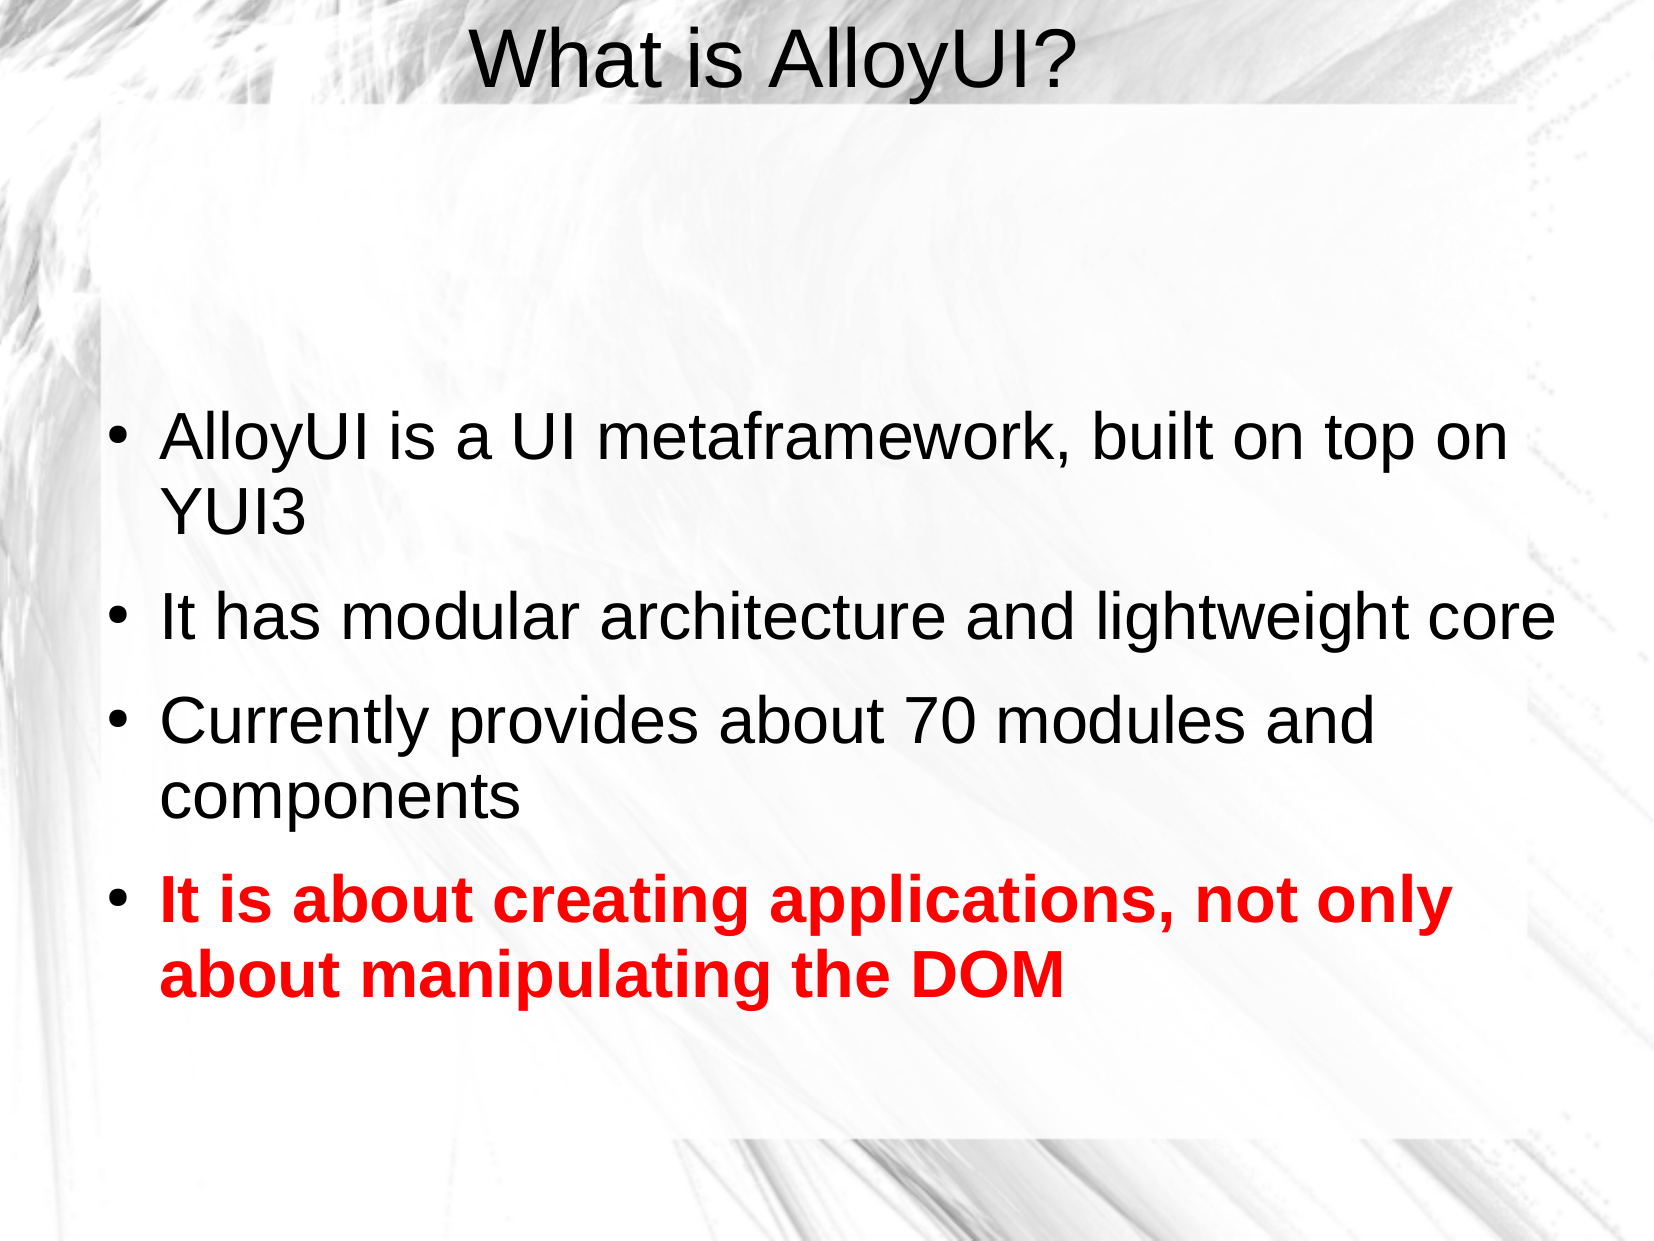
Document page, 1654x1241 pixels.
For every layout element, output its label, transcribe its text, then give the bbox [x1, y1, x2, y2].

picture [0, 0, 1654, 1241]
title What is AlloyUI? [29, 0, 1518, 119]
list AlloyUI is a UI metaframework, built on top on YUI3 It has modular architecture and lightweight core Currently provides about 70 modules and components It is about creating applications, not only about manipulating the DOM [88, 295, 1577, 1116]
